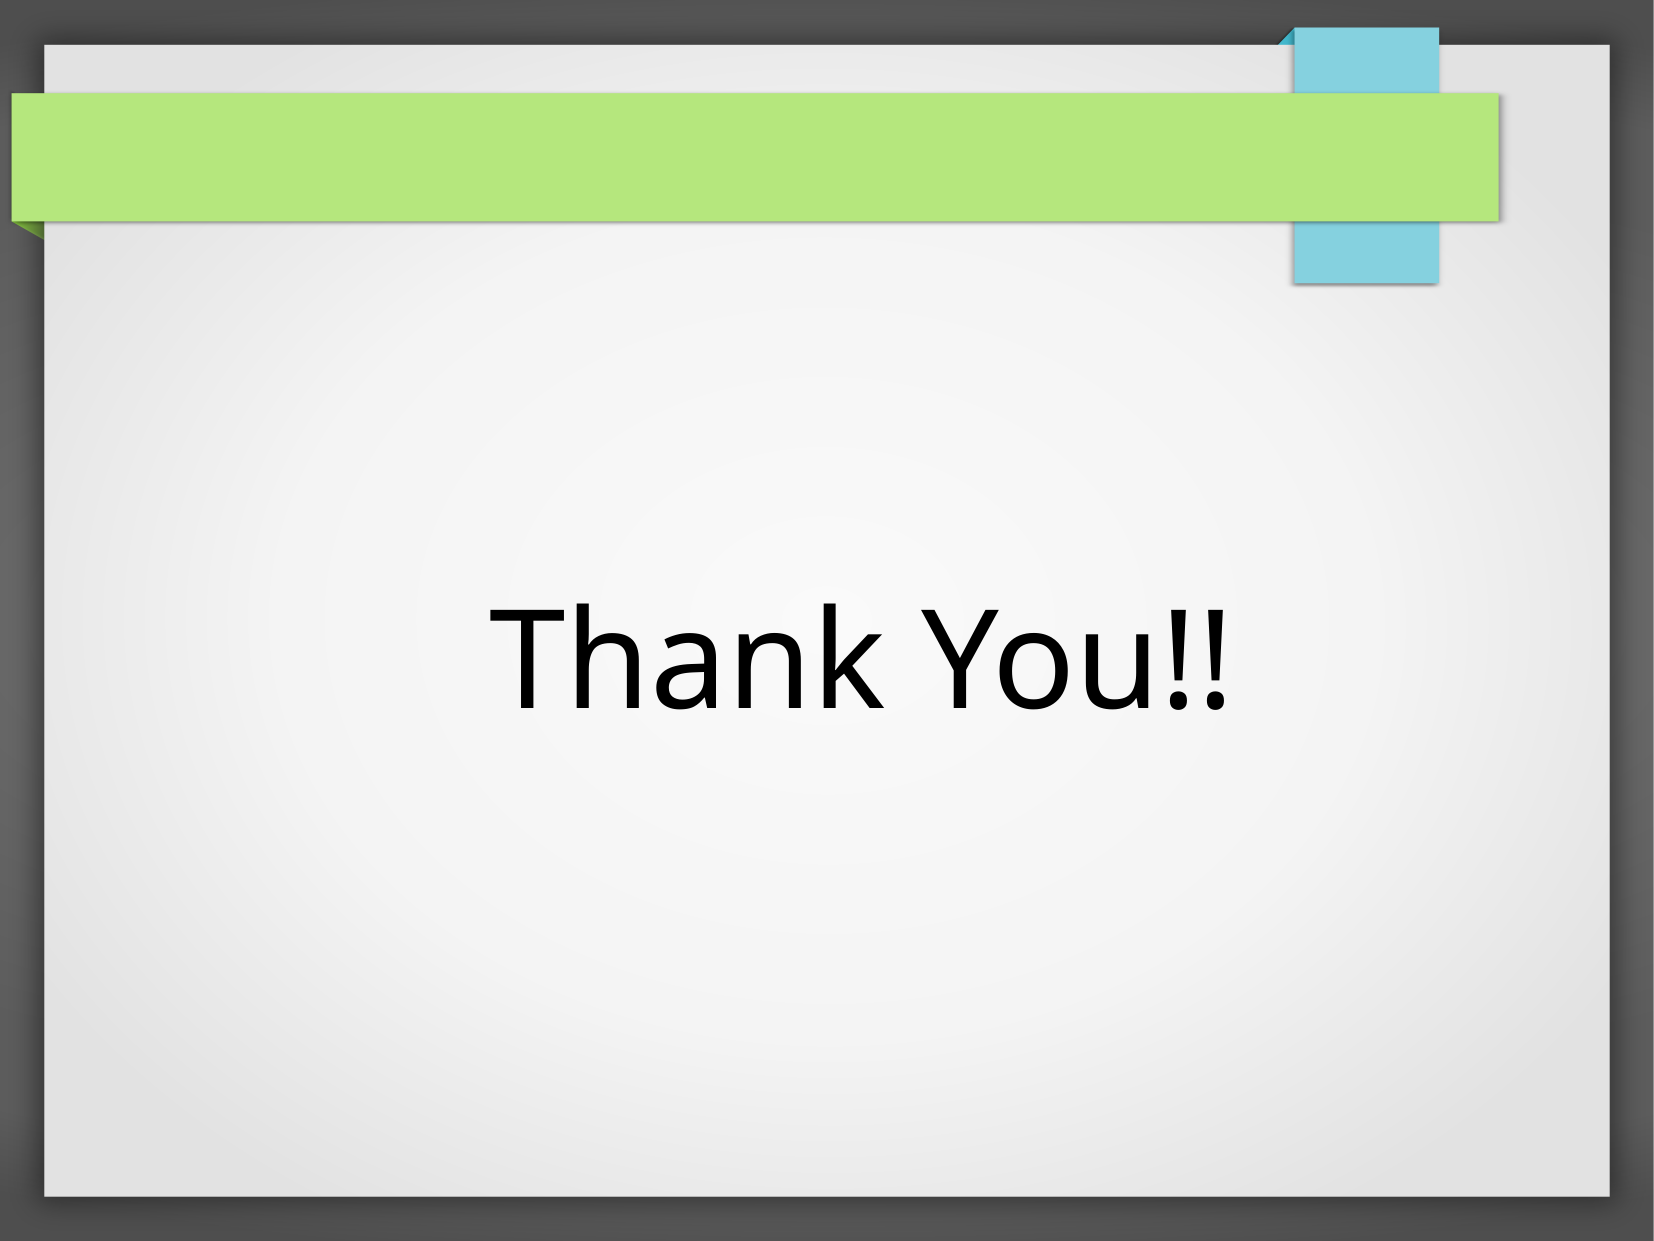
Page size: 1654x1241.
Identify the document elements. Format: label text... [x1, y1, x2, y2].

picture [0, 0, 1654, 1241]
list Thank You!! [82, 295, 1571, 1015]
